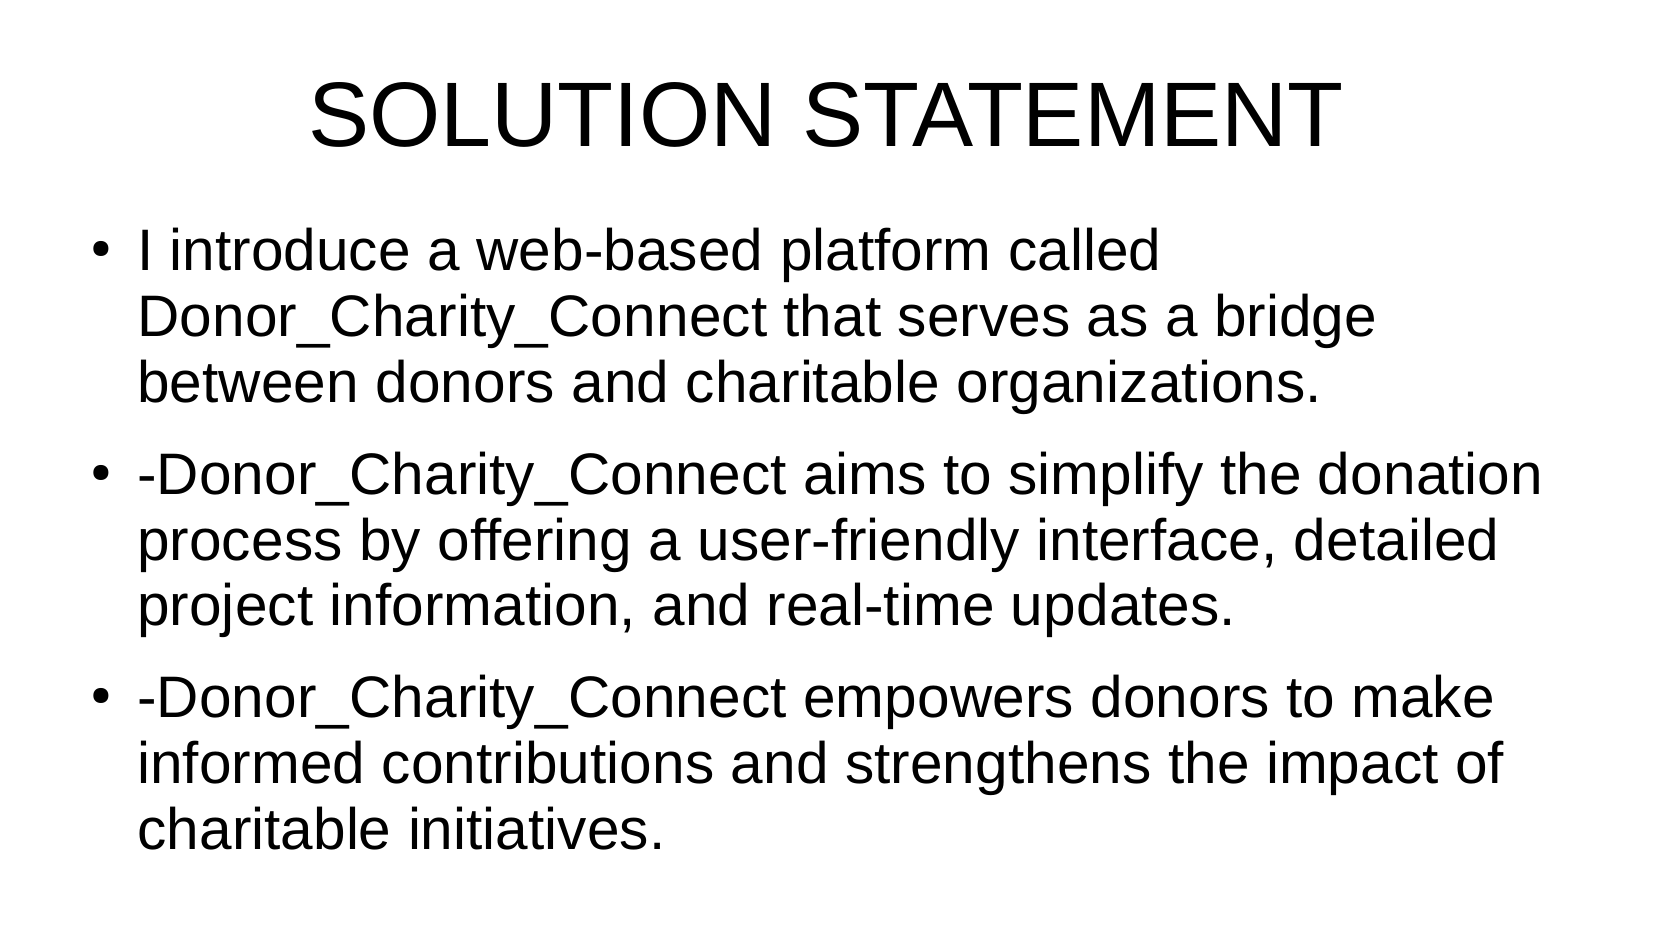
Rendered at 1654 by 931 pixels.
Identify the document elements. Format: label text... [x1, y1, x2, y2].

title SOLUTION STATEMENT [82, 37, 1571, 193]
list I introduce a web-based platform called Donor_Charity_Connect that serves as a bridge between donors and charitable organizations. -Donor_Charity_Connect aims to simplify the donation process by offering a user-friendly interface, detailed project information, and real-time updates. -Donor_Charity_Connect empowers donors to make informed contributions and strengthens the impact of charitable initiatives. [75, 217, 1572, 863]
